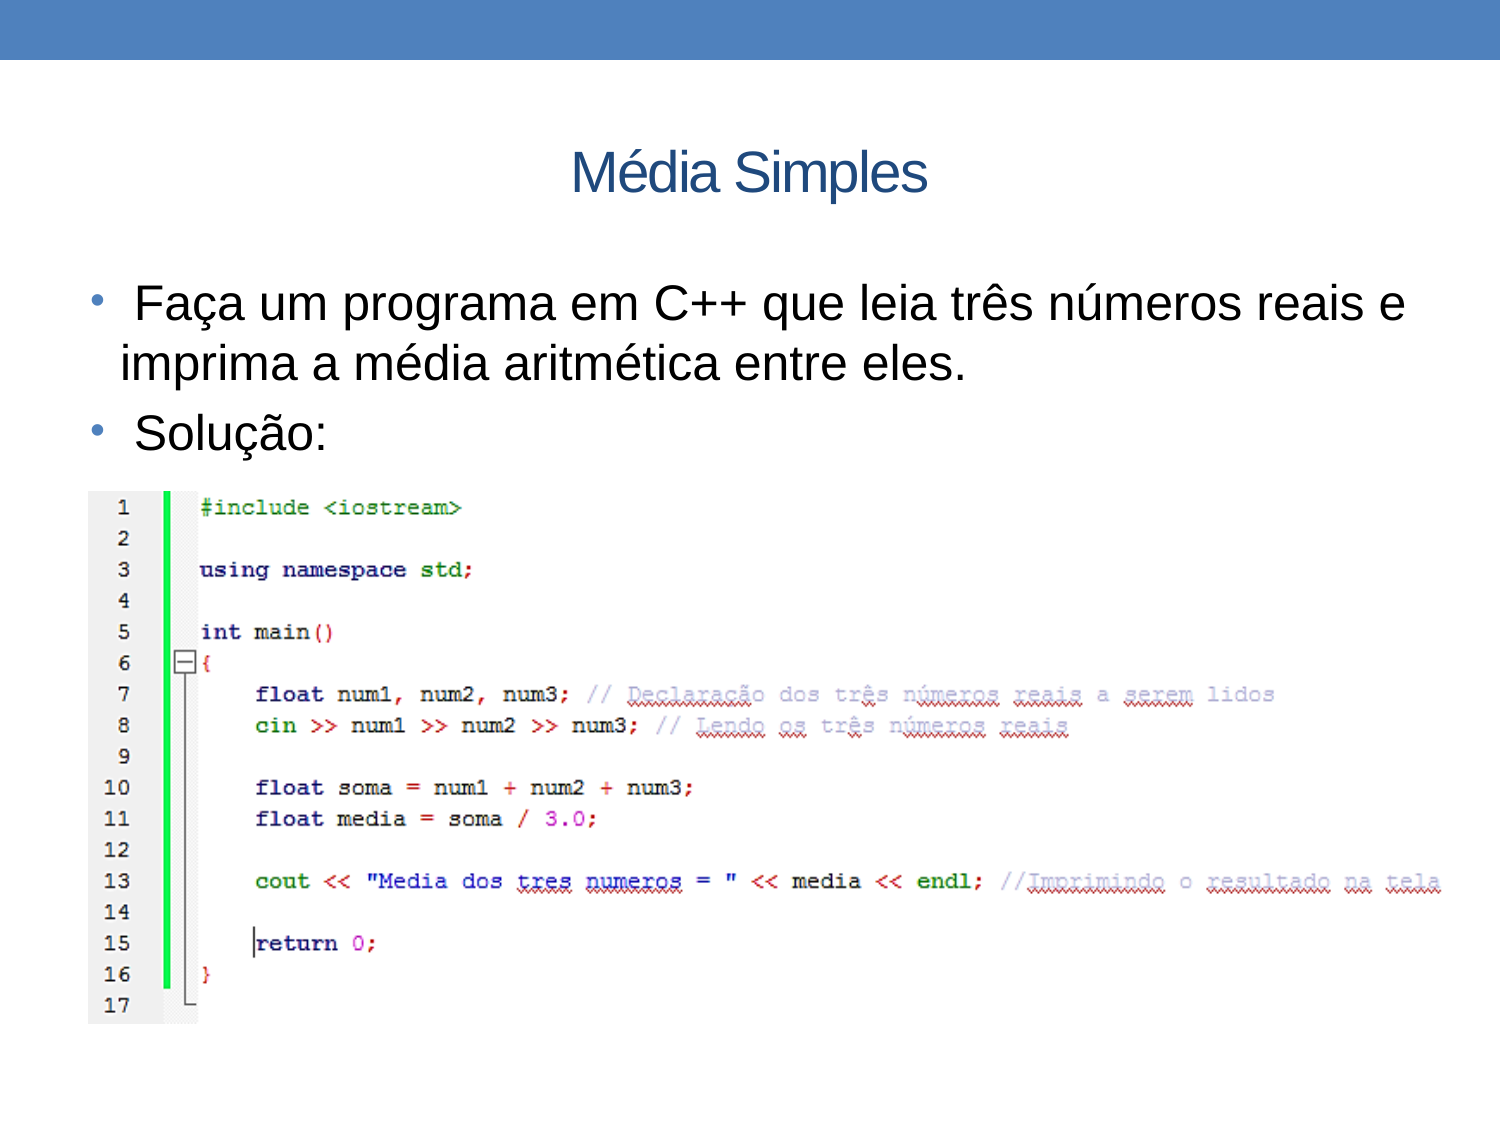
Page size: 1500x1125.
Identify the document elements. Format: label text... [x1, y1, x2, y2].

title Média Simples [75, 87, 1425, 250]
list Faça um programa em C++ que leia três números reais e imprima a média aritmética entre eles. Solução: [75, 262, 1425, 1063]
picture [88, 491, 1443, 1024]
